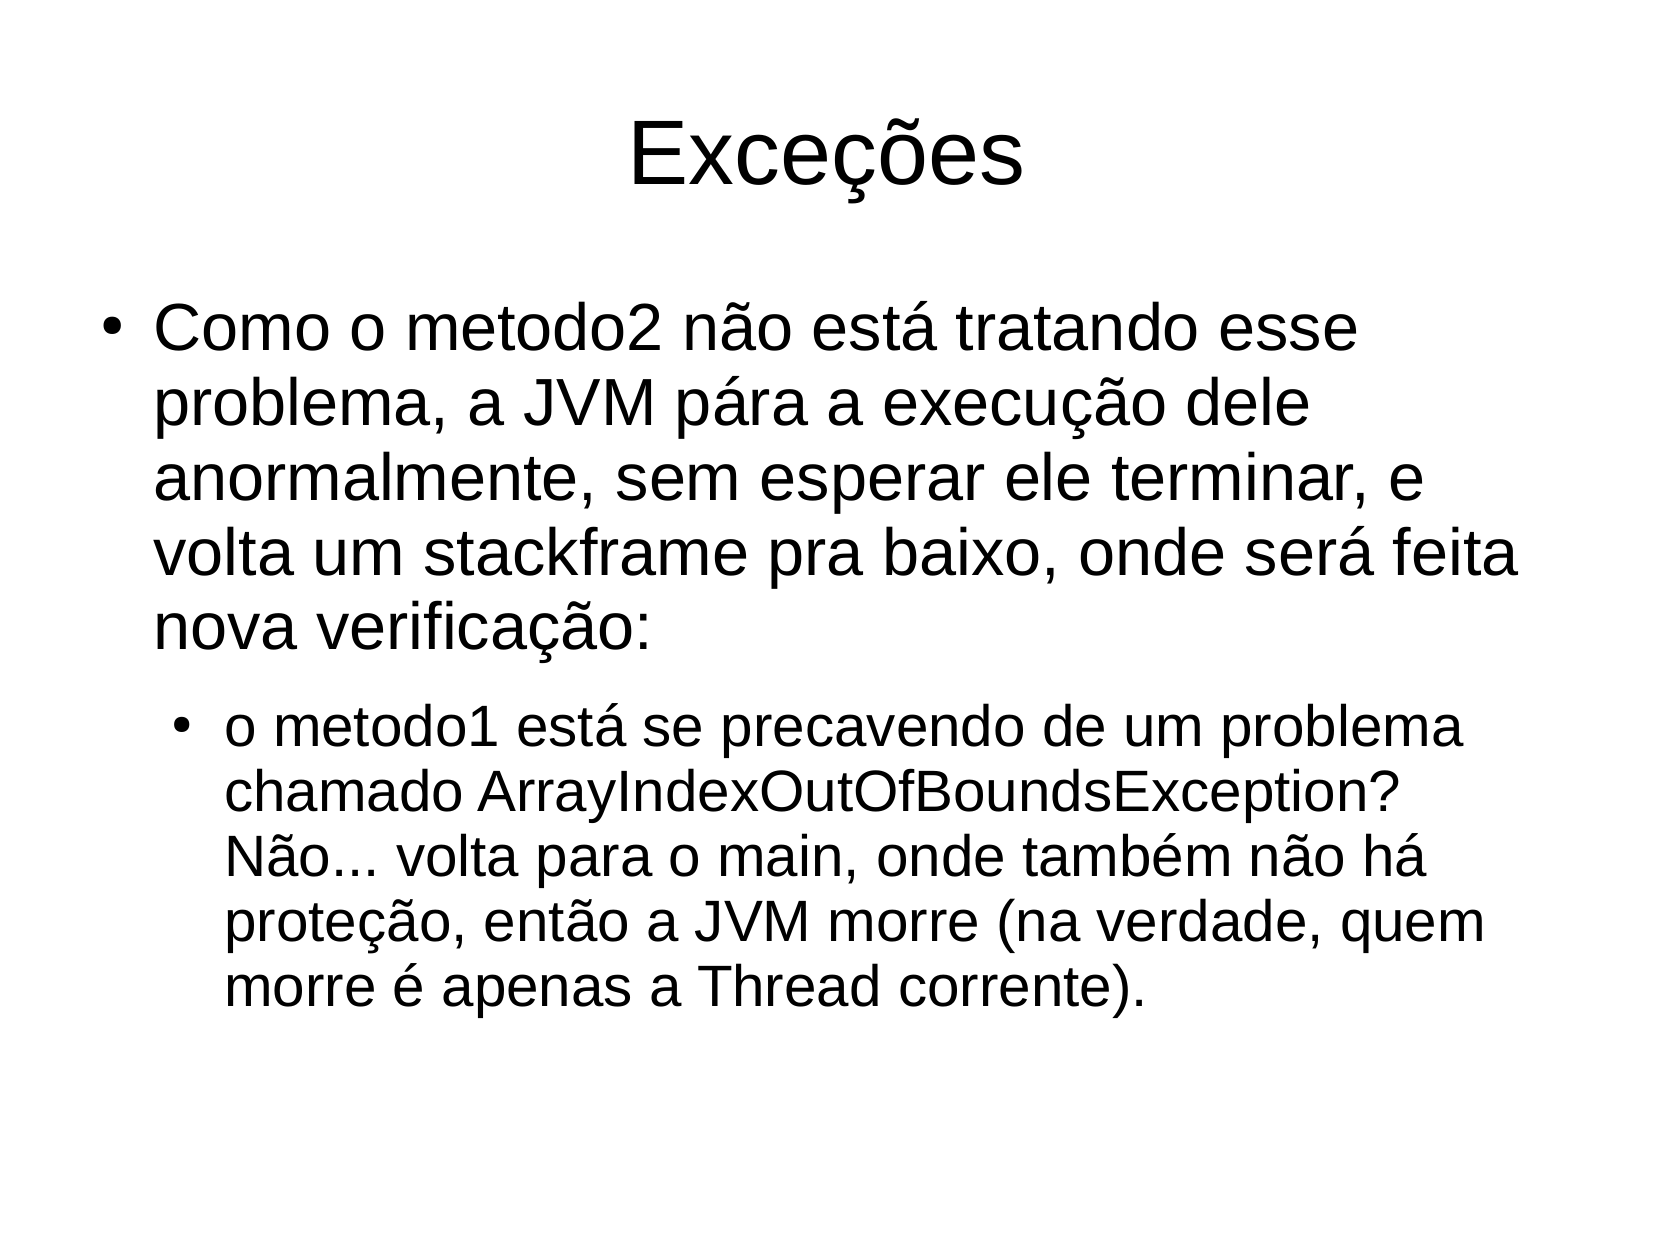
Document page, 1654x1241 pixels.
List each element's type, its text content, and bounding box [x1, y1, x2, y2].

title Exceções [82, 49, 1571, 257]
list Como o metodo2 não está tratando esse problema, a JVM pára a execução dele anormalmente, sem esperar ele terminar, e volta um stackframe pra baixo, onde será feita nova verificação: o metodo1 está se precavendo de um problema chamado ArrayIndexOutOfBoundsException? Não... volta para o main, onde também não há proteção, então a JVM morre (na verdade, quem morre é apenas a Thread corrente). [82, 290, 1571, 1109]
